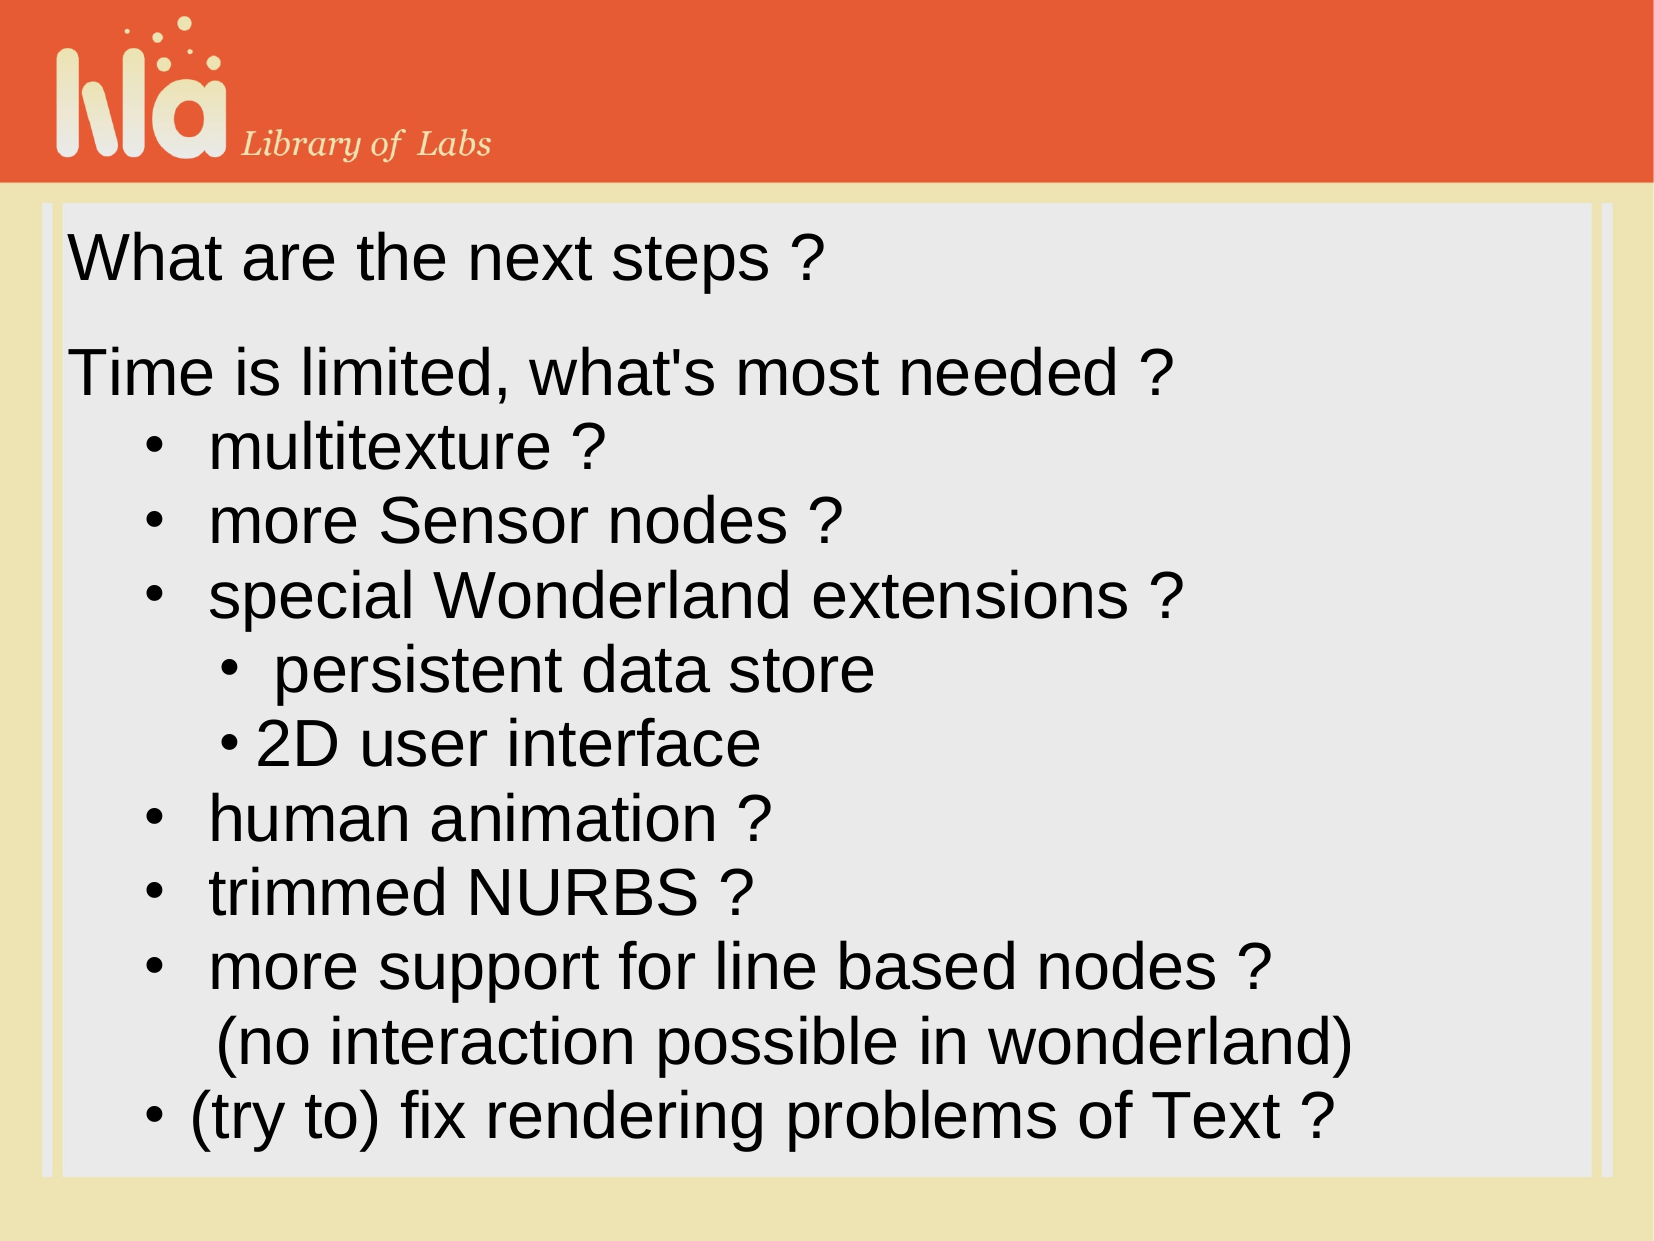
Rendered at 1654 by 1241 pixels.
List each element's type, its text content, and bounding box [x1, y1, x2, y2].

text_box What are the next steps ? Time is limited, what's most needed ? multitexture ? more Sensor nodes ? special Wonderland extensions ? persistent data store 2D user interface human animation ? trimmed NURBS ? more support for line based nodes ? (no interaction possible in wonderland) (try to) fix rendering problems of Text ? [53, 213, 1555, 1241]
picture [0, 0, 1654, 1241]
